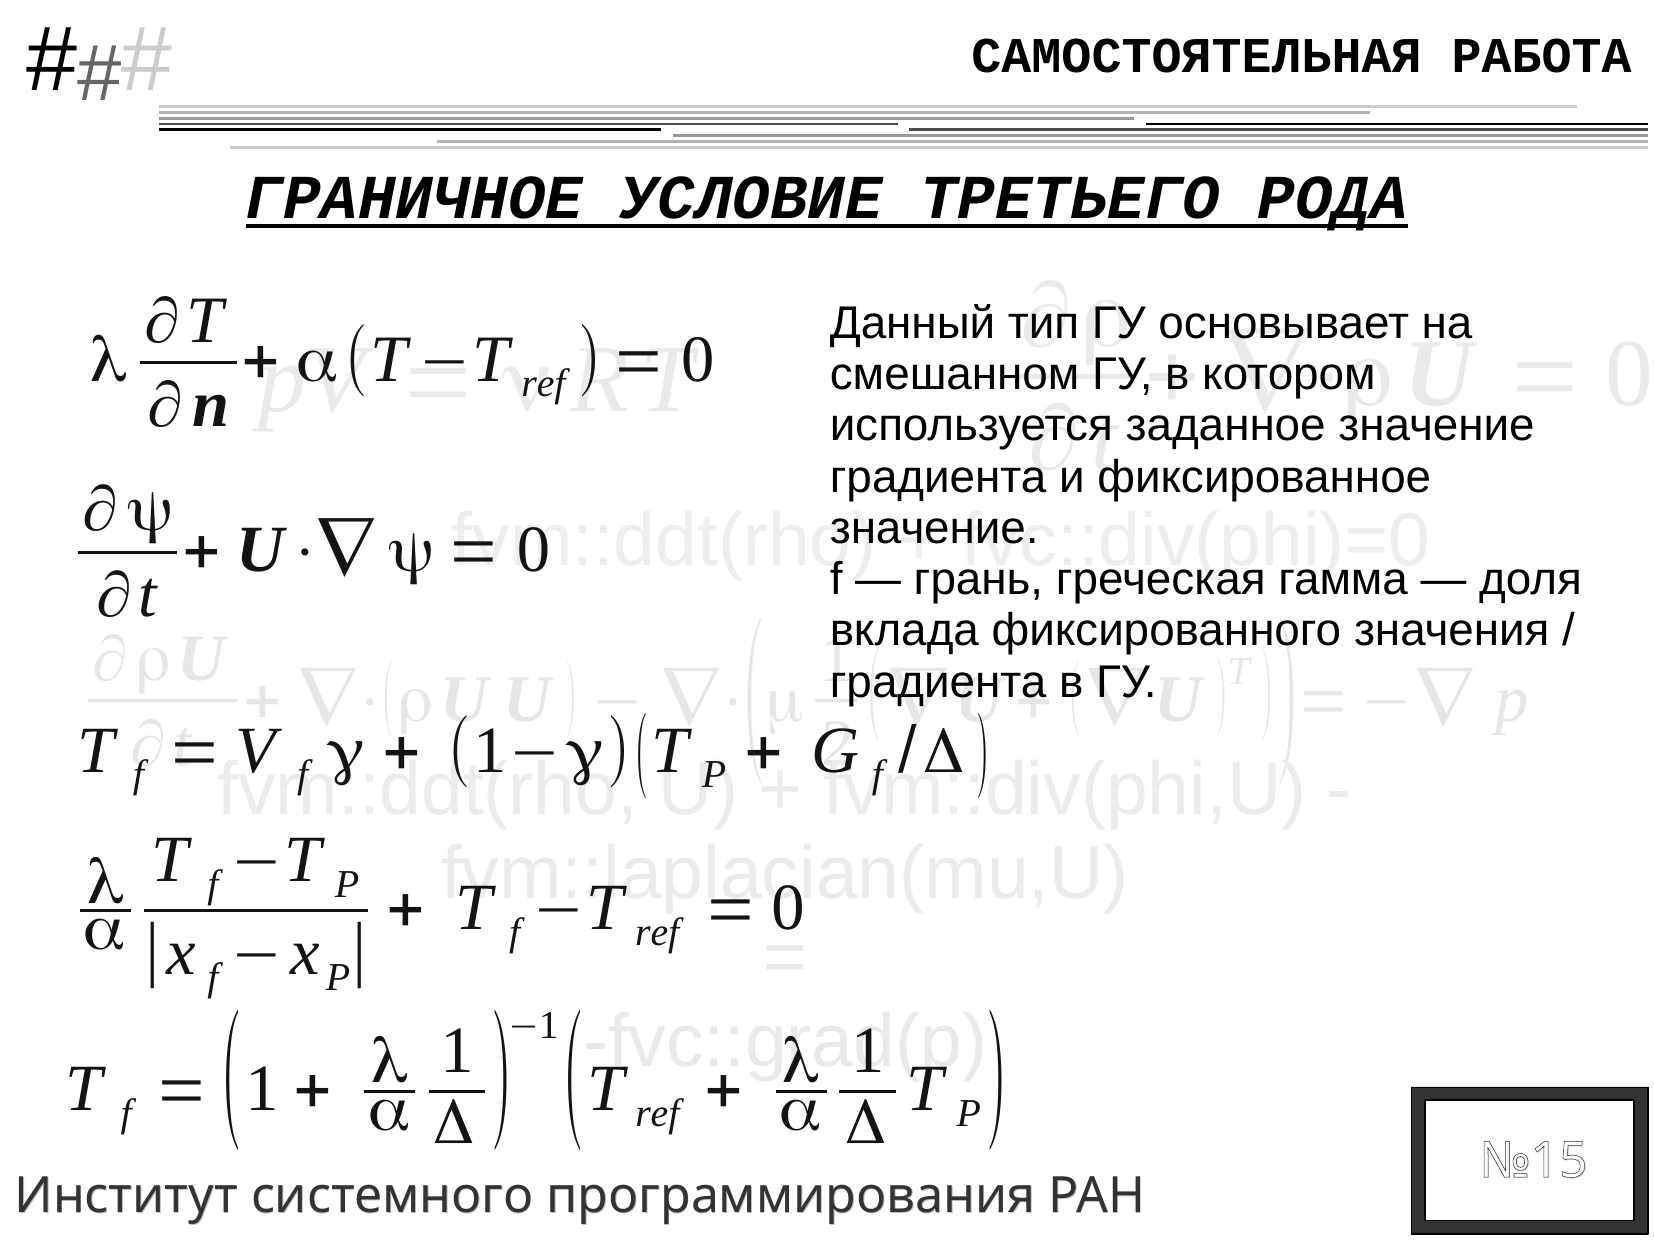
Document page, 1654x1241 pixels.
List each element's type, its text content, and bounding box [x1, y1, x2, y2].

text_box Данный тип ГУ основывает на смешанном ГУ, в котором используется заданное значение градиента и фиксированное значение. f — грань, греческая гамма — доля вклада фиксированного значения / градиента в ГУ. [814, 289, 1642, 715]
chart [82, 283, 721, 441]
chart [69, 472, 557, 632]
title ГРАНИЧНОЕ УСЛОВИЕ ТРЕТЬЕГО РОДА [0, 147, 1654, 257]
chart [59, 1003, 1013, 1155]
chart [70, 822, 812, 1000]
chart [71, 708, 995, 802]
